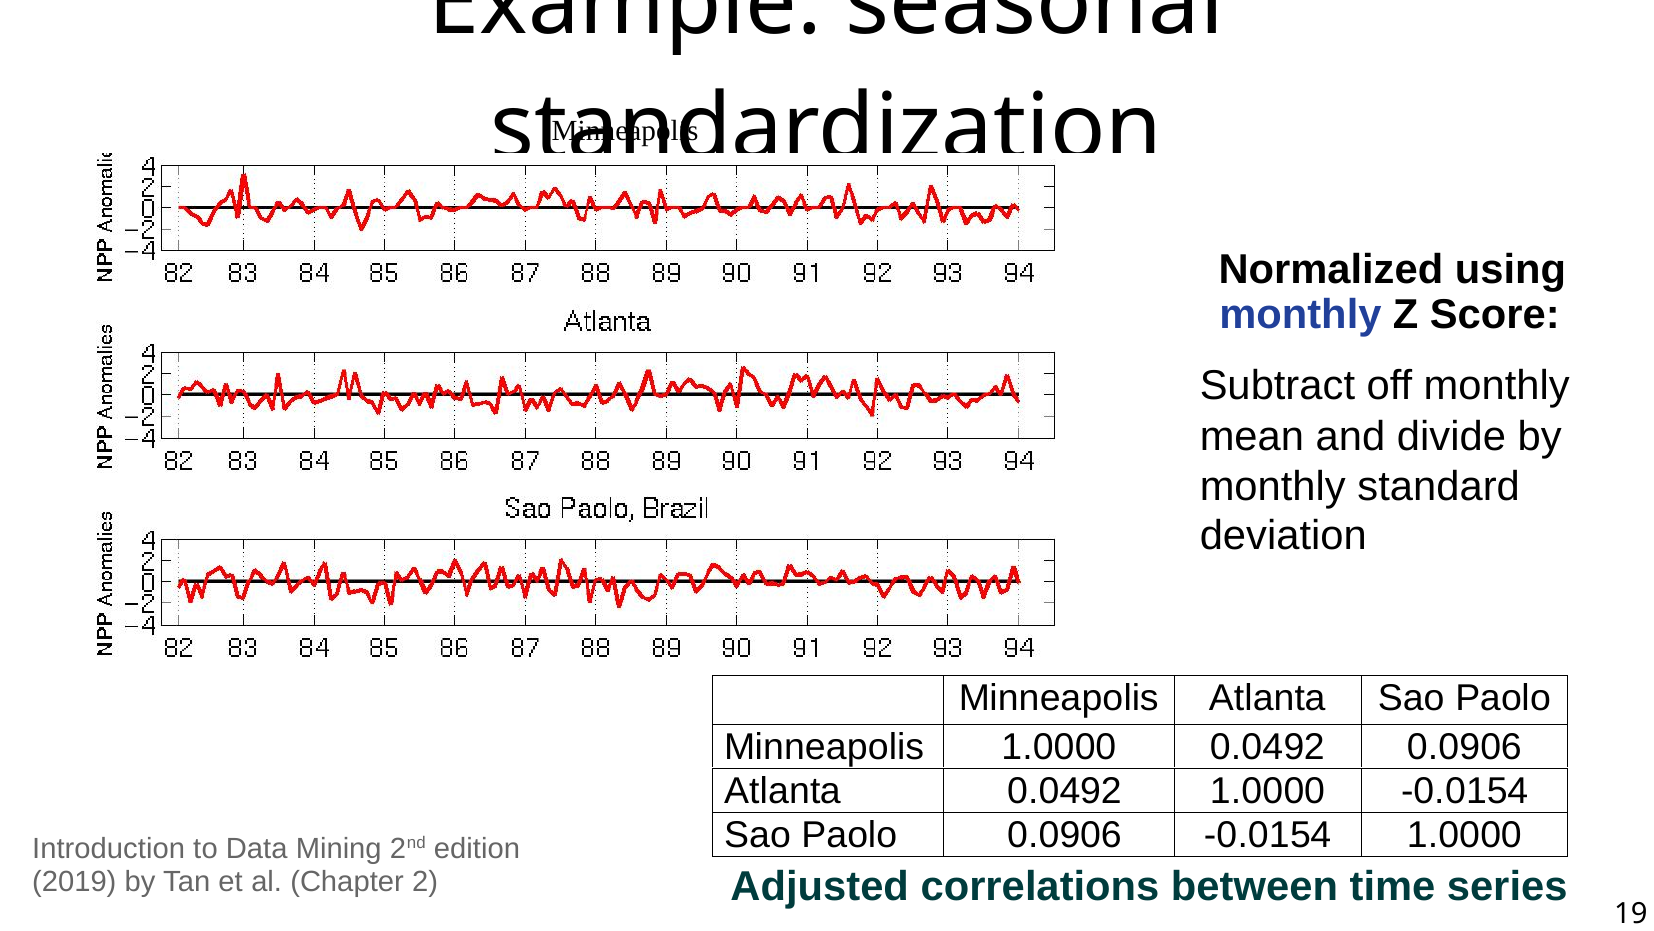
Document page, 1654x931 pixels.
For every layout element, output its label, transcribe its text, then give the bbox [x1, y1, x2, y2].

title Example: seasonal standardization [82, 1, 1571, 121]
text_box Adjusted correlations between time series [699, 852, 1600, 915]
text_box Minneapolis [536, 103, 771, 154]
text_box Introduction to Data Mining 2nd edition (2019) by Tan et al. (Chapter 2) [17, 825, 556, 916]
text_box Normalized using monthly Z Score: Subtract off monthly mean and divide by monthly standard deviation [1185, 240, 1585, 566]
picture [11, 153, 1636, 886]
